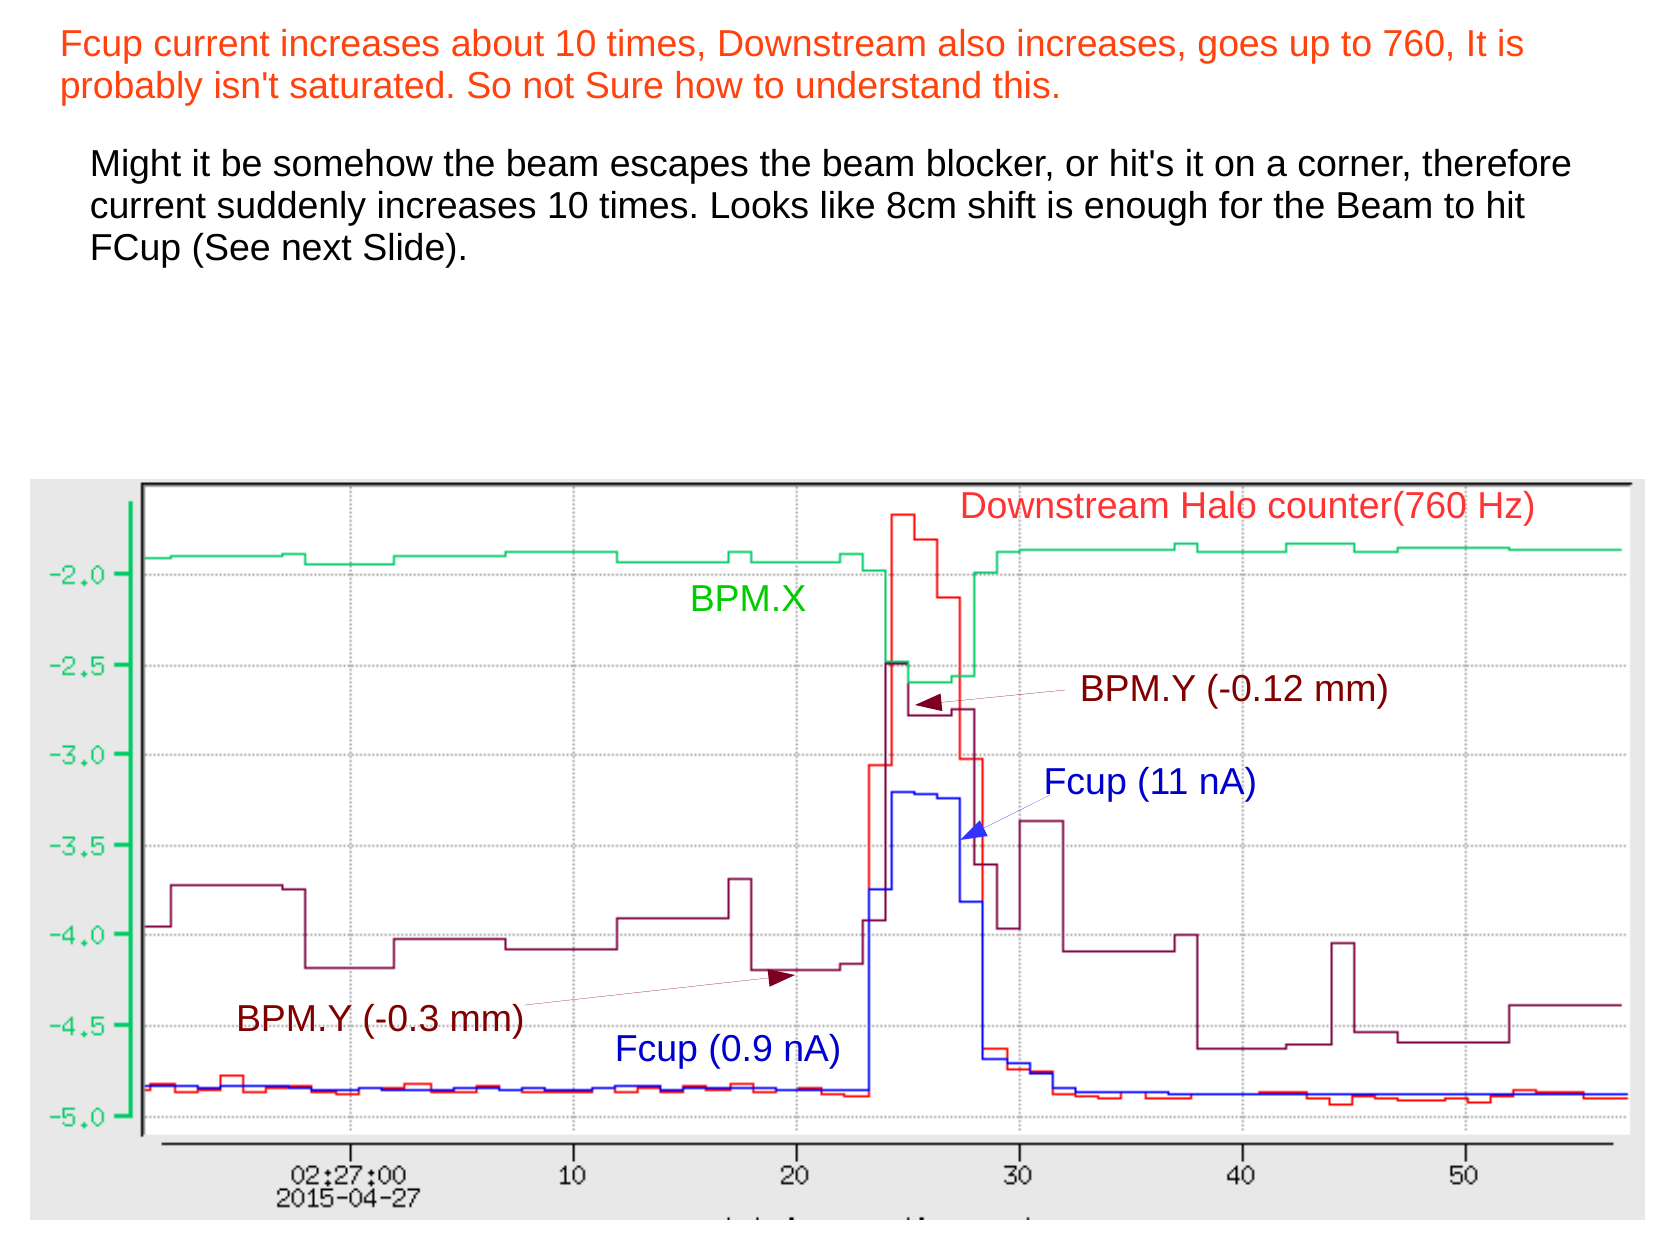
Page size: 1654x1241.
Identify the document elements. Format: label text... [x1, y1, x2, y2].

text_box Fcup current increases about 10 times, Downstream also increases, goes up to 760, It is probably isn't saturated. So not Sure how to understand this. [45, 15, 1540, 114]
text_box Fcup (0.9 nA) [600, 1020, 857, 1077]
text_box Fcup (11 nA) [1028, 753, 1276, 811]
text_box BPM.Y (-0.3 mm) [221, 990, 541, 1047]
text_box Might it be somehow the beam escapes the beam blocker, or hit's it on a corner, therefore current suddenly increases 10 times. Looks like 8cm shift is enough for the Beam to hit FCup (See next Slide). [75, 135, 1588, 276]
text_box BPM.X [675, 570, 822, 627]
picture [30, 479, 1645, 1220]
text_box BPM.Y (-0.12 mm) [1065, 660, 1405, 717]
text_box Downstream Halo counter(760 Hz) [945, 476, 1551, 534]
